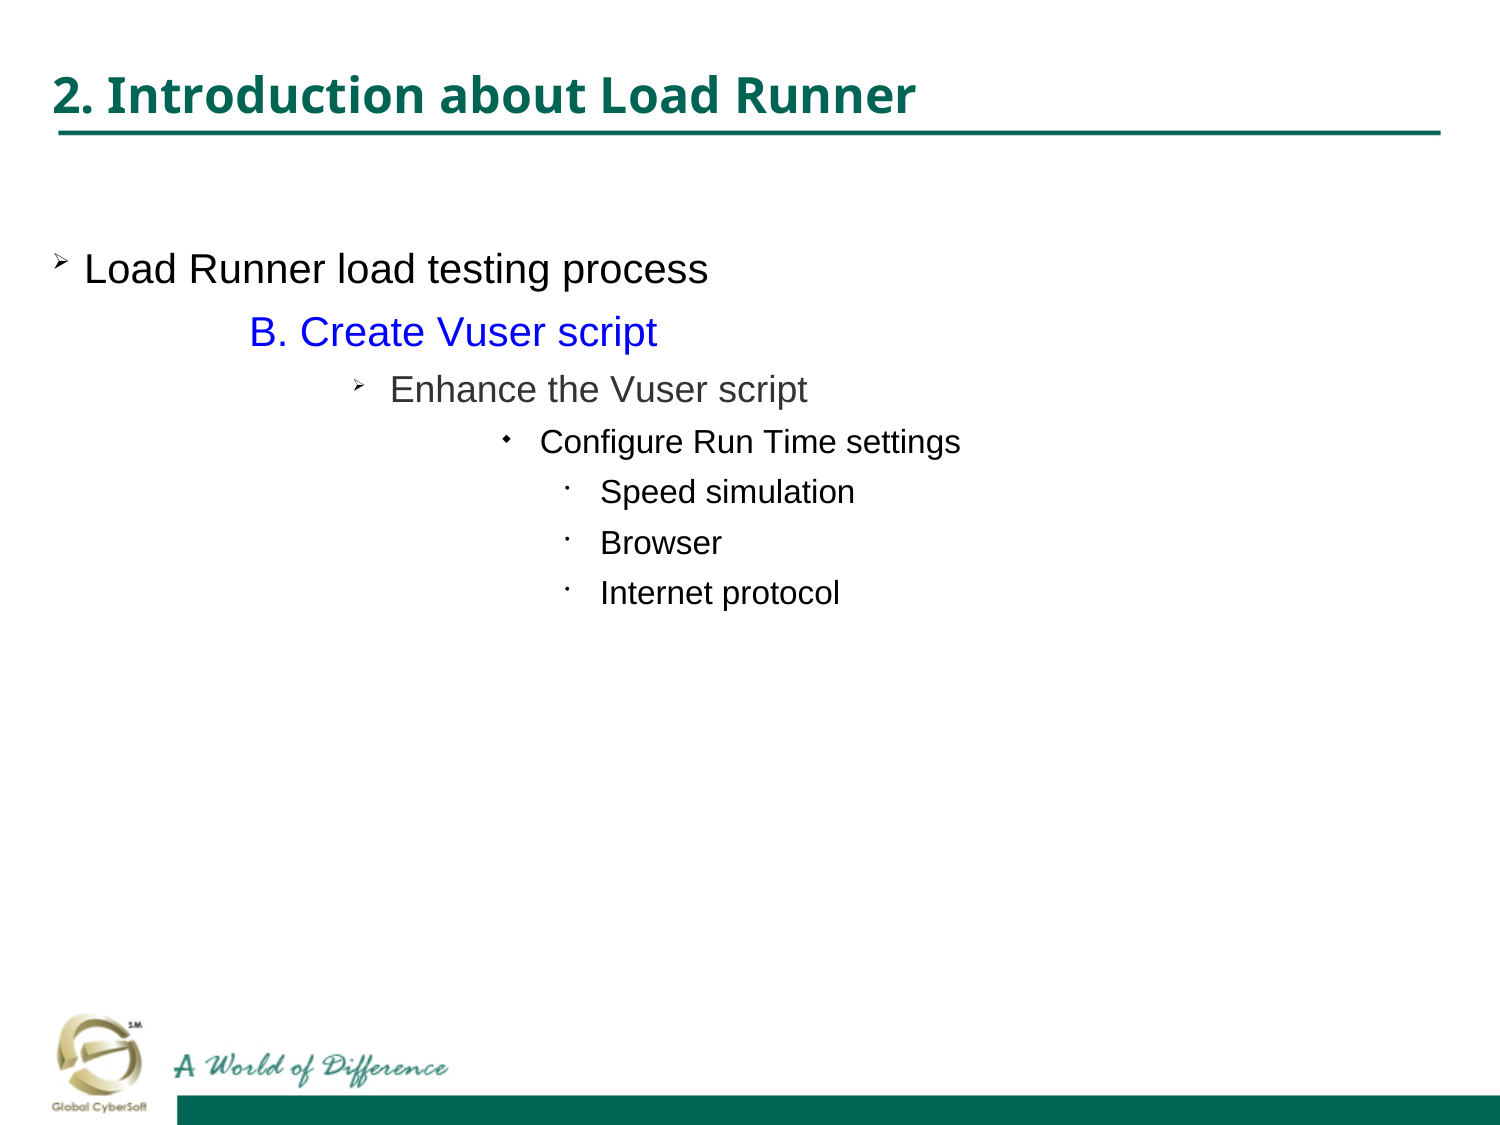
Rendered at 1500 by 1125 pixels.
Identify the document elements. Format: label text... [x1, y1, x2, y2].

picture [0, 0, 1500, 1125]
title 2. Introduction about Load Runner [37, 0, 1463, 155]
list Load Runner load testing process B. Create Vuser script Enhance the Vuser script Configure Run Time settings Speed simulation Browser Internet protocol [37, 155, 1463, 1006]
